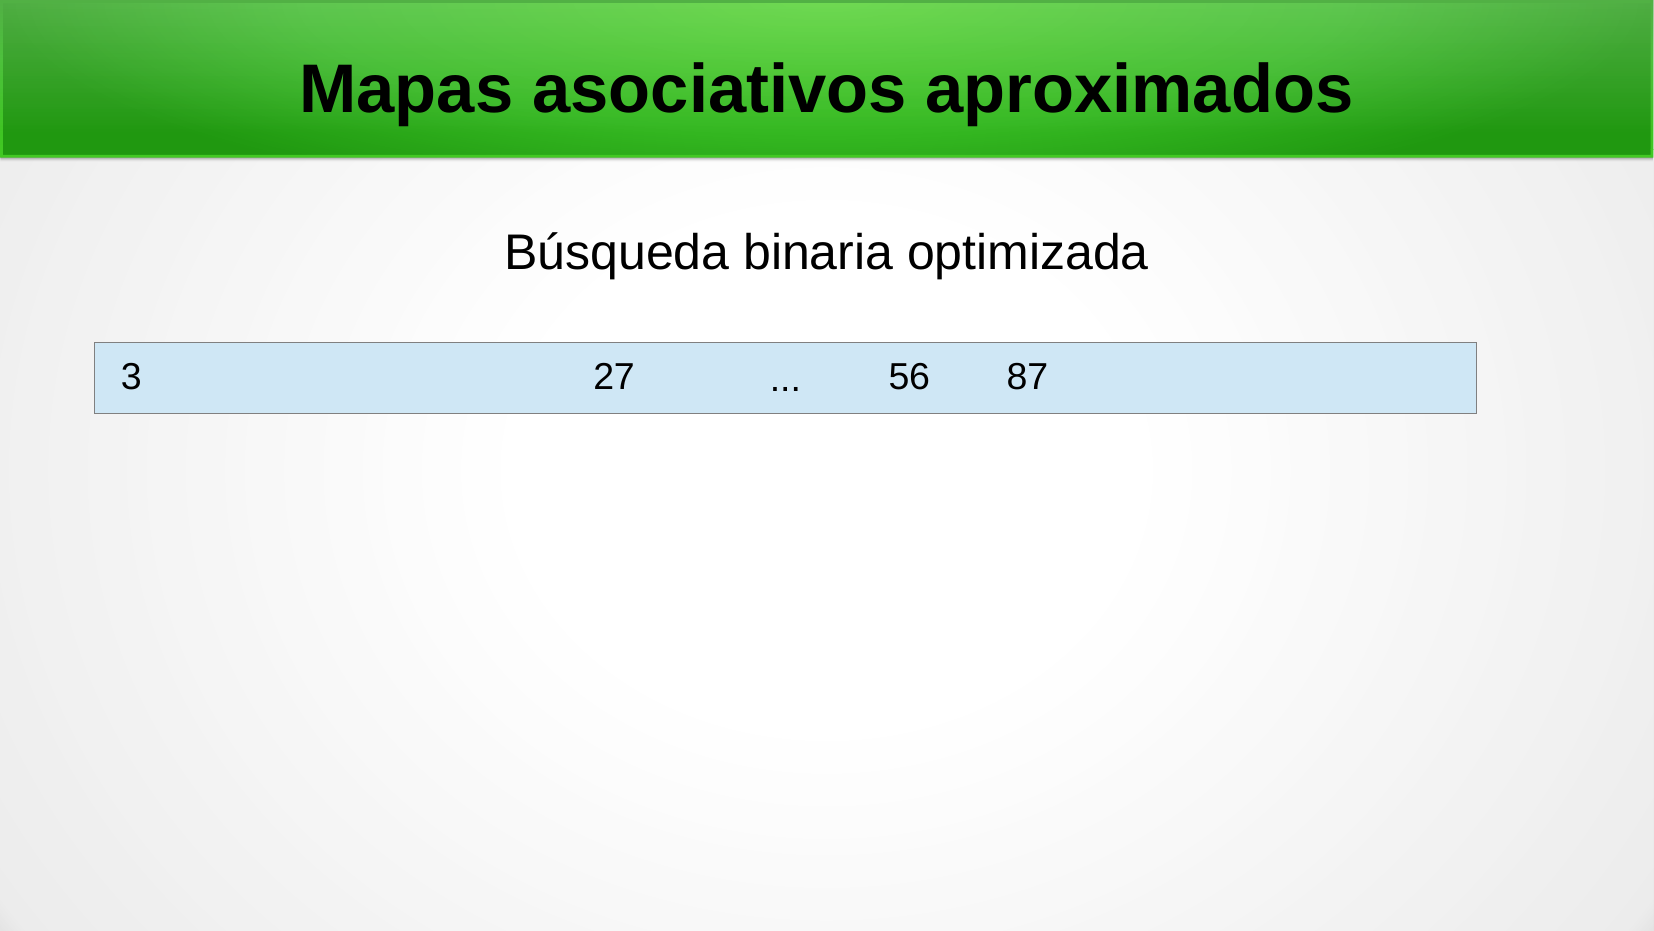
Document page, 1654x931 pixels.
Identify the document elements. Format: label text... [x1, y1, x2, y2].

text_box ... [94, 342, 1477, 414]
text_box 3 [106, 348, 178, 406]
title Mapas asociativos aproximados [82, 35, 1571, 142]
text_box 27 [578, 348, 650, 406]
list Búsqueda binaria optimizada [82, 224, 1571, 764]
text_box 56 [873, 348, 945, 406]
text_box 87 [991, 348, 1064, 406]
